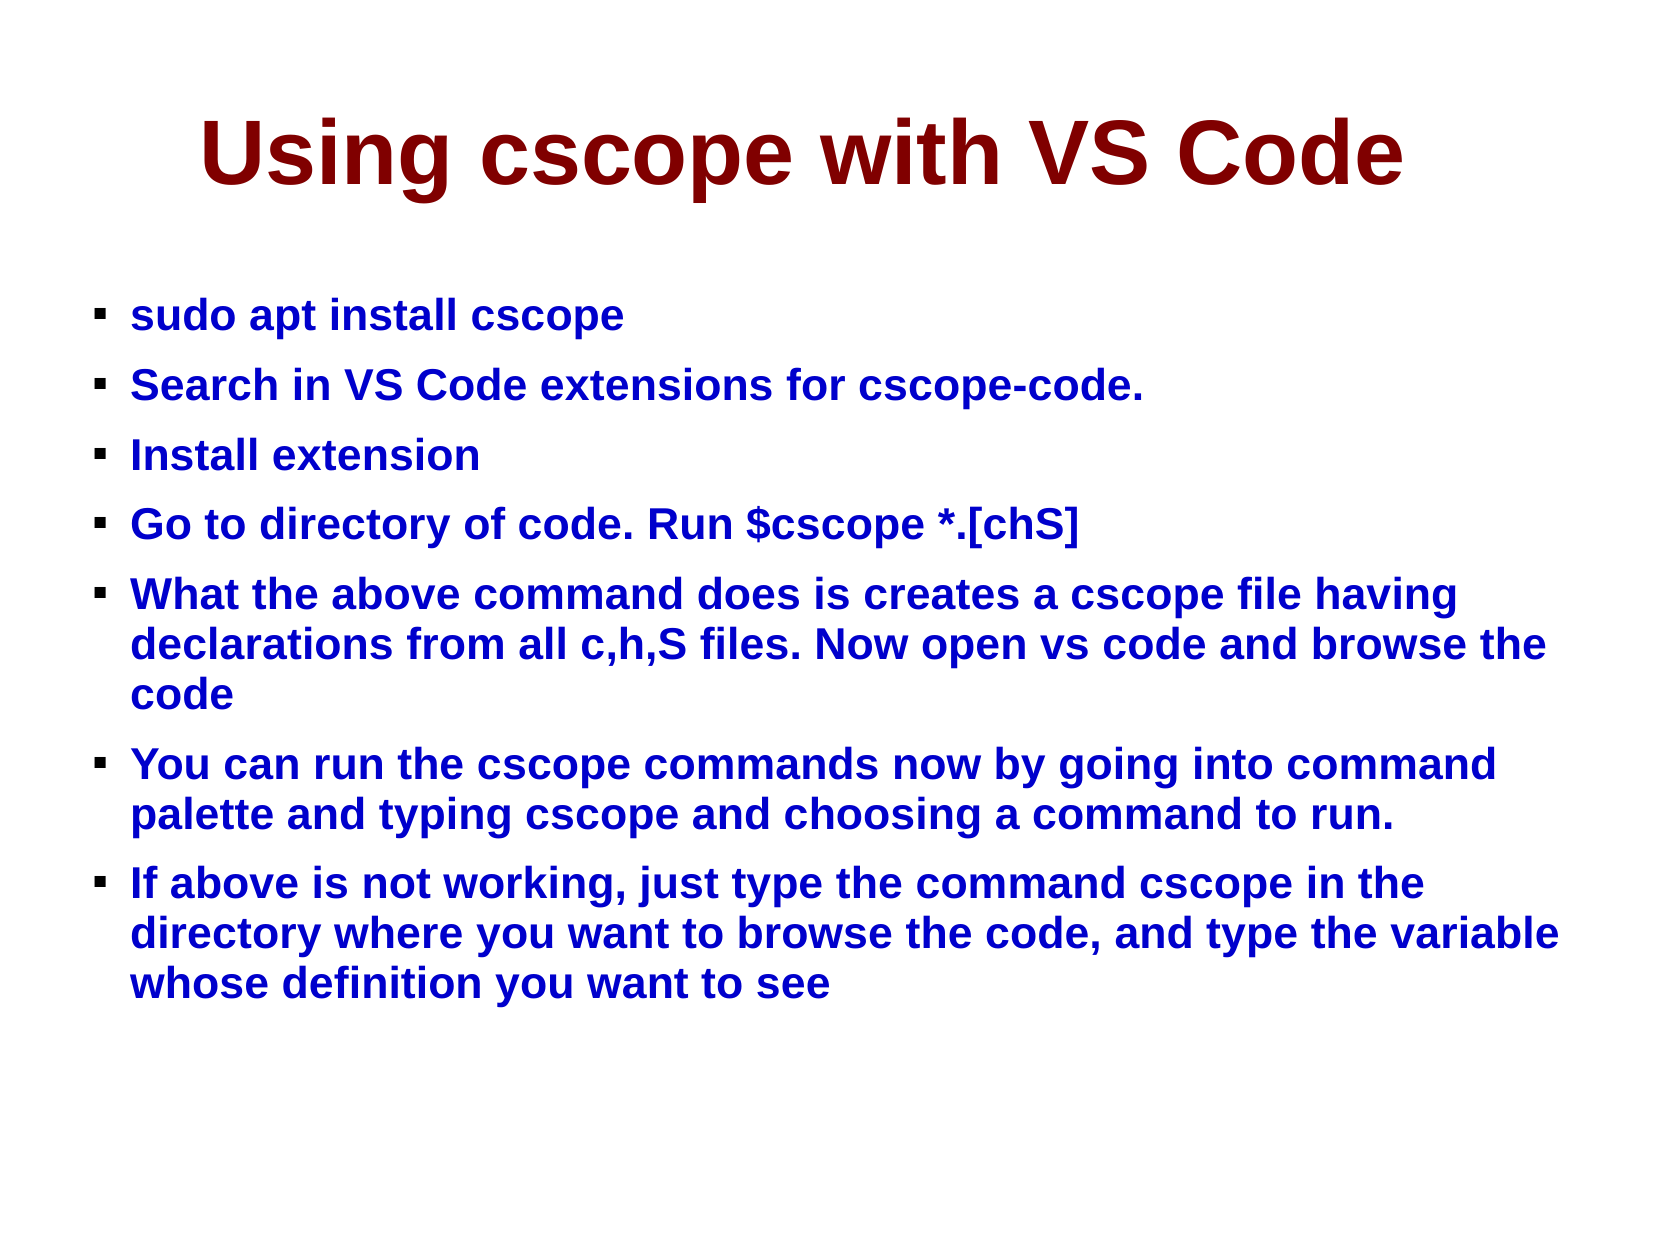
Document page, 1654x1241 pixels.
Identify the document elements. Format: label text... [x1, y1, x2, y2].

list sudo apt install cscope Search in VS Code extensions for cscope-code. Install extension Go to directory of code. Run $cscope *.[chS] What the above command does is creates a cscope file having declarations from all c,h,S files. Now open vs code and browse the code You can run the cscope commands now by going into command palette and typing cscope and choosing a command to run. If above is not working, just type the command cscope in the directory where you want to browse the code, and type the variable whose definition you want to see [82, 290, 1571, 1010]
title Using cscope with VS Code [82, 49, 1571, 257]
